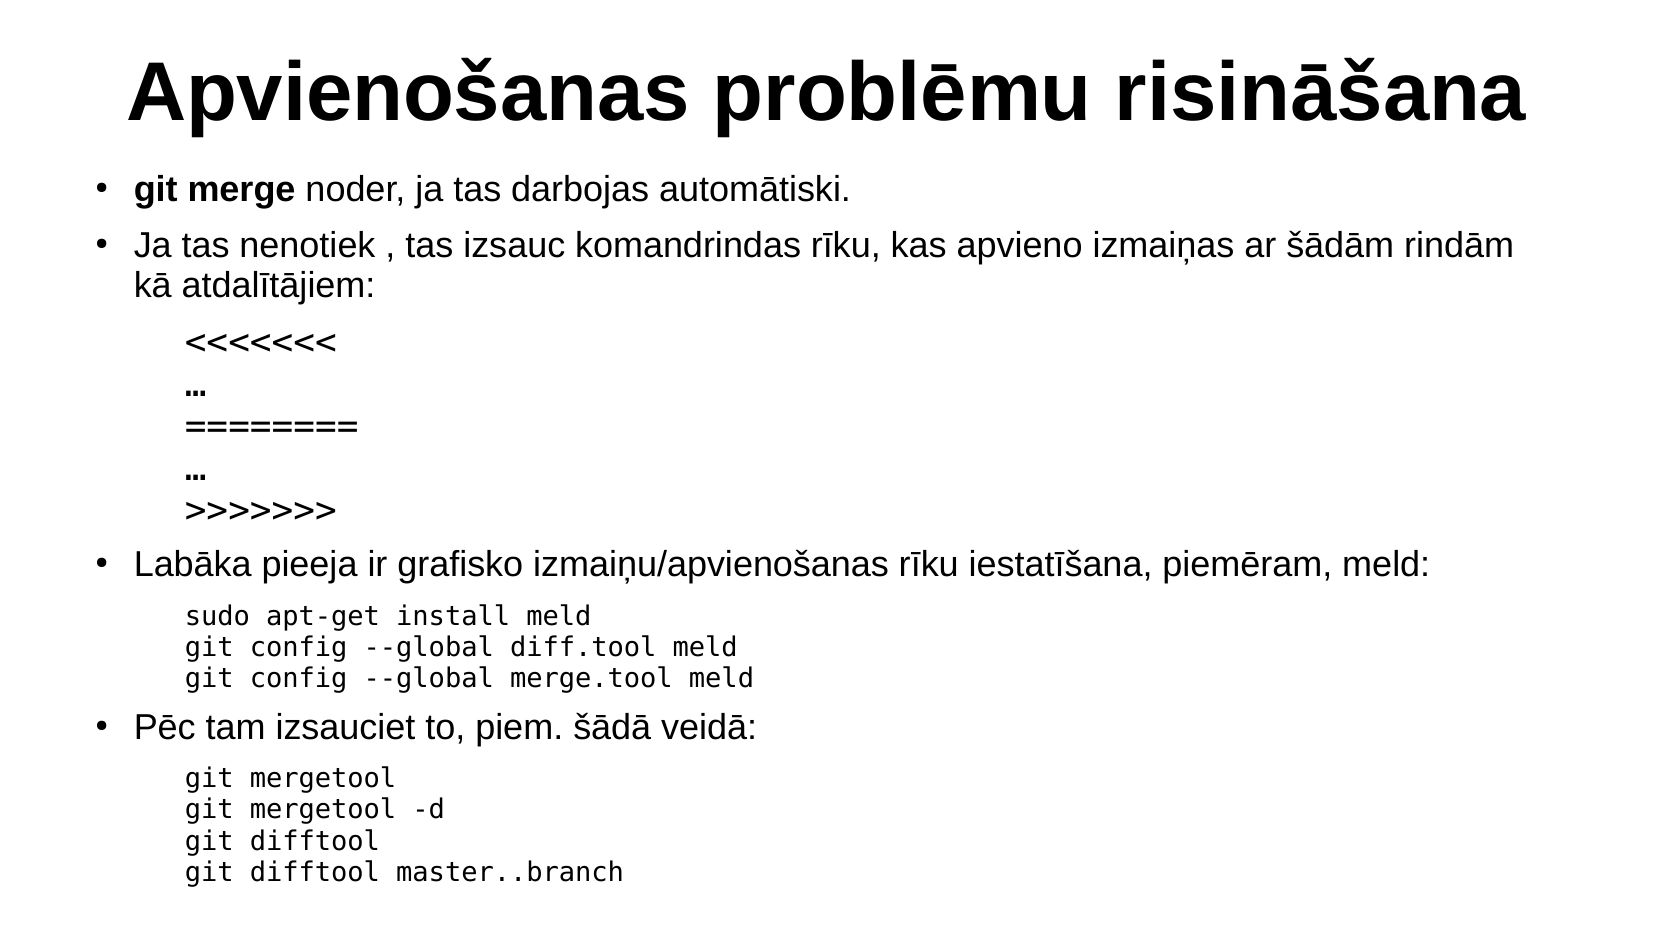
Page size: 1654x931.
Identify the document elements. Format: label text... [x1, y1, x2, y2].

list git merge noder, ja tas darbojas automātiski. Ja tas nenotiek , tas izsauc komandrindas rīku, kas apvieno izmaiņas ar šādām rindām kā atdalītājiem: <<<<<<< … ======== … >>>>>>> Labāka pieeja ir grafisko izmaiņu/apvienošanas rīku iestatīšana, piemēram, meld: sudo apt-get install meld git config --global diff.tool meld git config --global merge.tool meld Pēc tam izsauciet to, piem. šādā veidā: git mergetool git mergetool -d git difftool git difftool master..branch [82, 168, 1538, 889]
title Apvienošanas problēmu risināšana [82, 37, 1571, 147]
